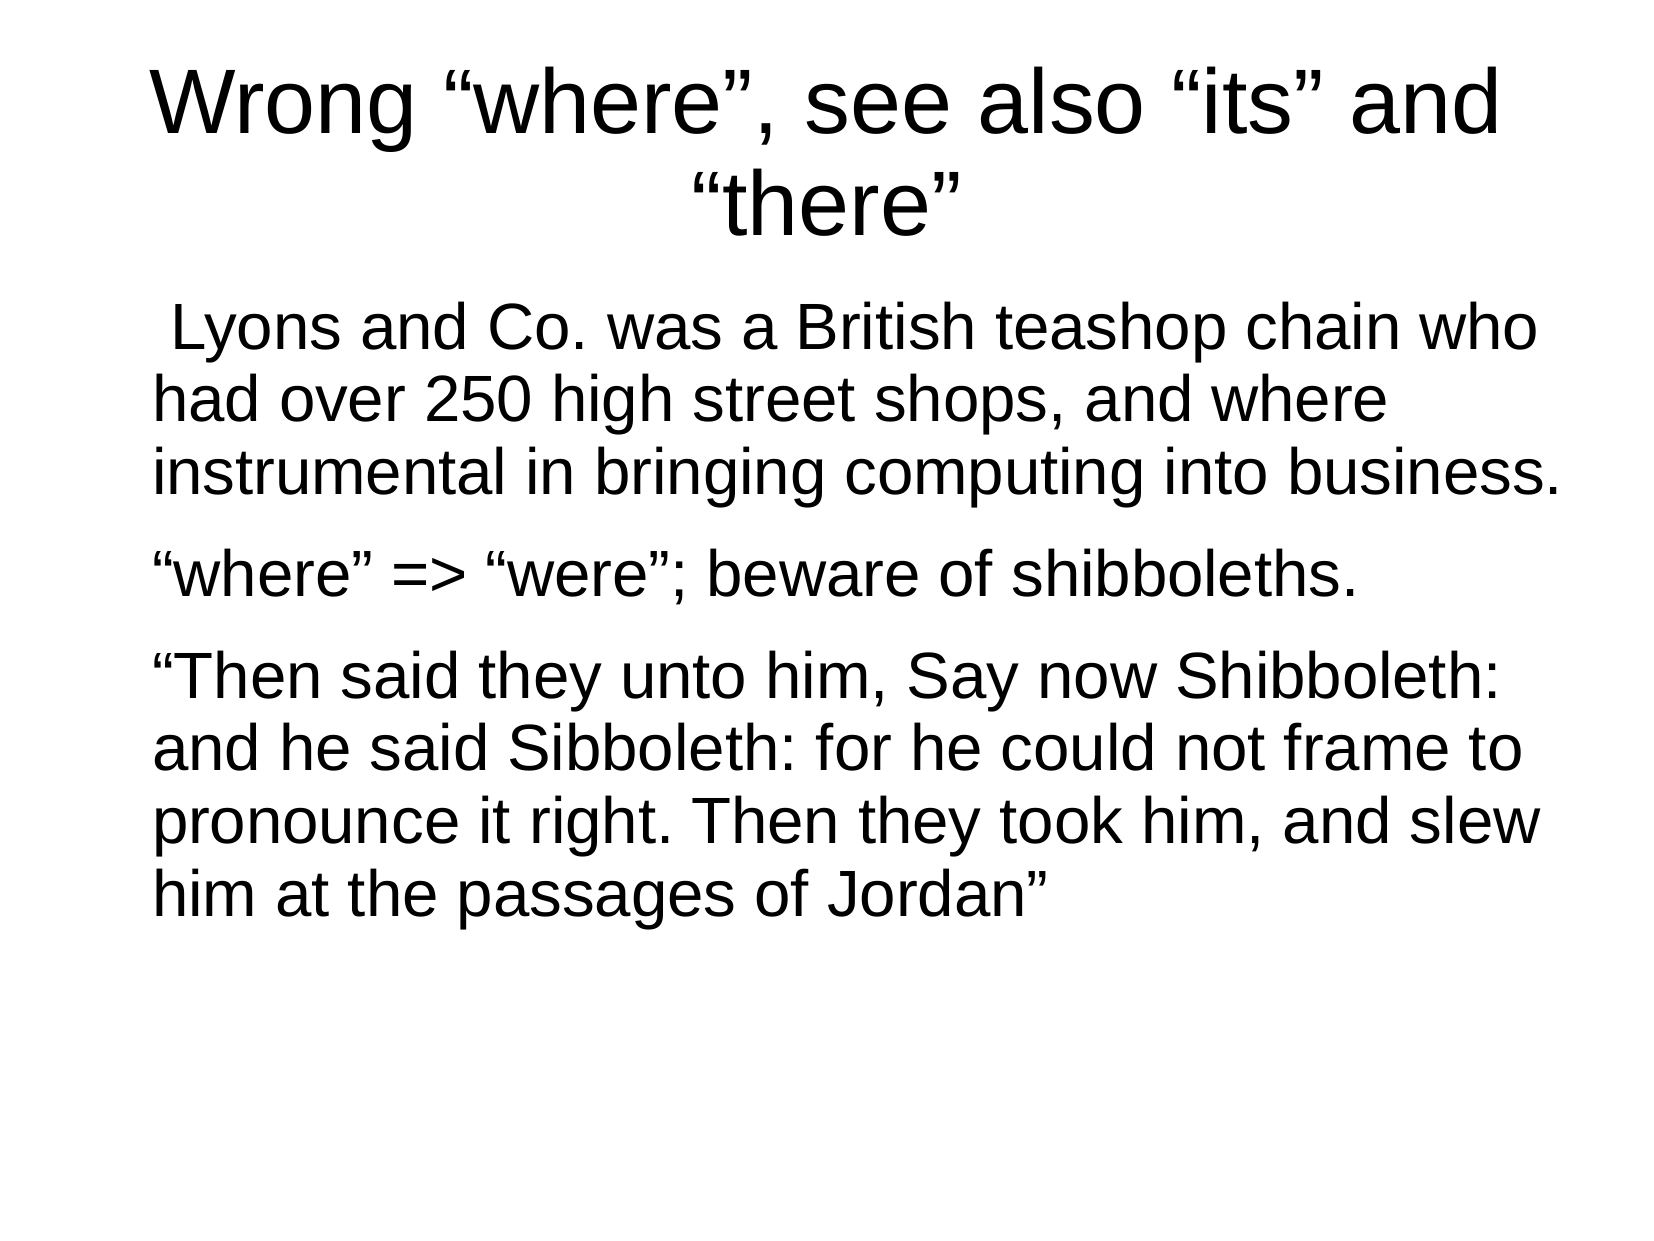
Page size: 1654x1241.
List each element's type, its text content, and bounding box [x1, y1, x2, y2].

title Wrong “where”, see also “its” and “there” [82, 49, 1571, 257]
list Lyons and Co. was a British teashop chain who had over 250 high street shops, and where instrumental in bringing computing into business. “where” => “were”; beware of shibboleths. “Then said they unto him, Say now Shibboleth: and he said Sibboleth: for he could not frame to pronounce it right. Then they took him, and slew him at the passages of Jordan” [82, 290, 1571, 1010]
